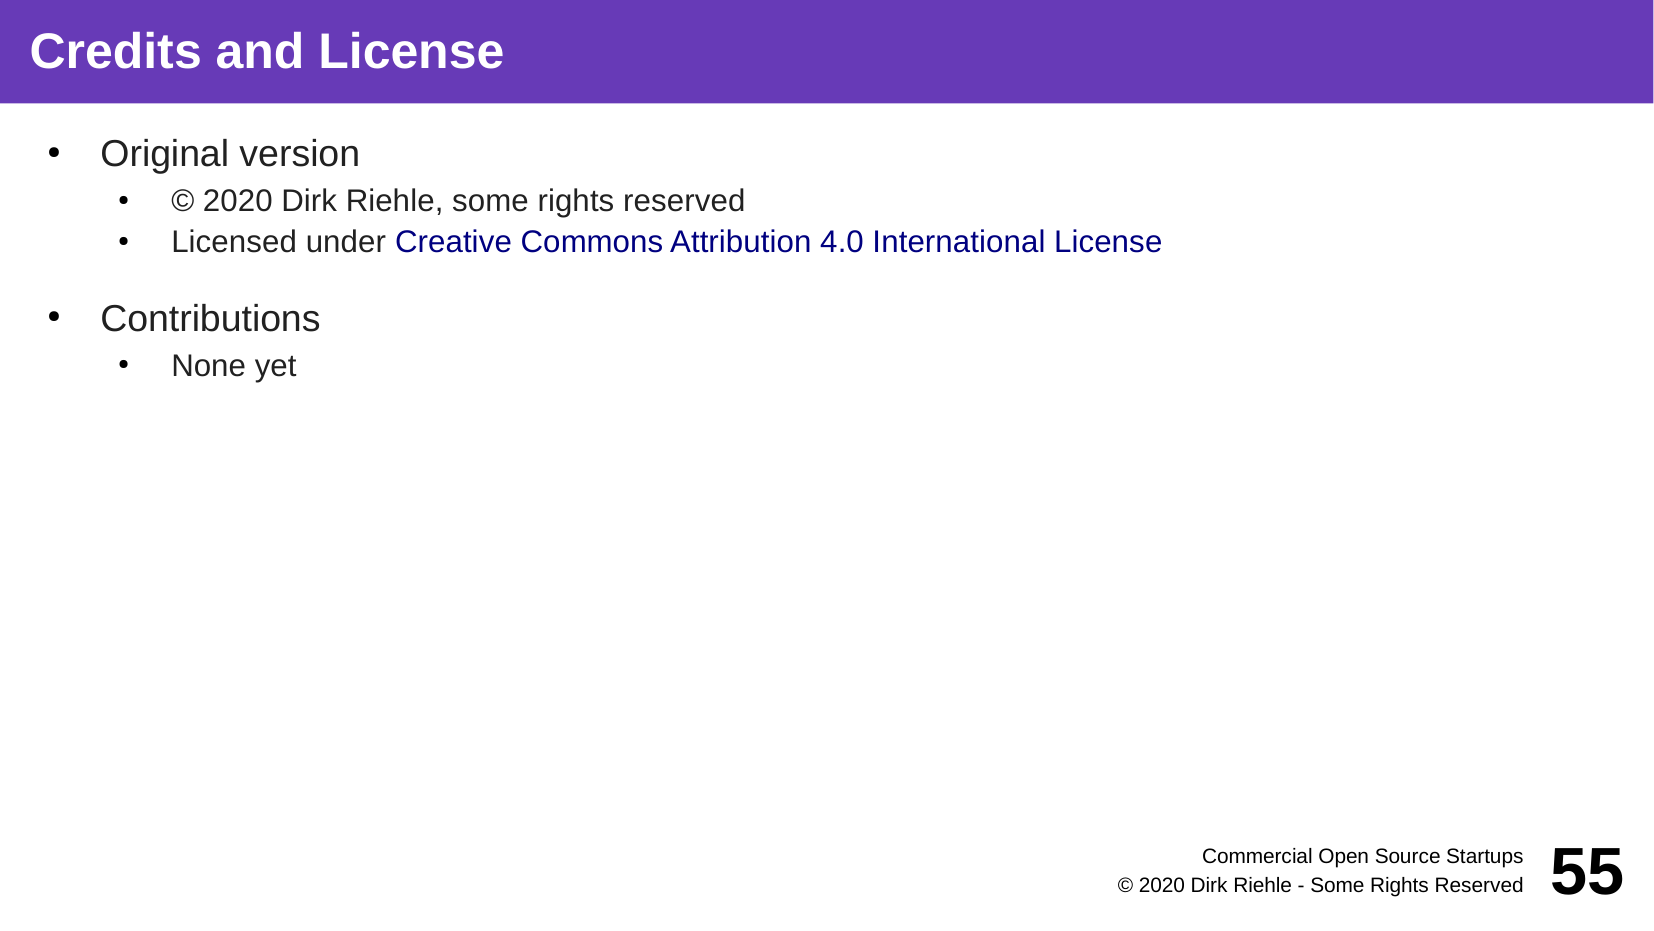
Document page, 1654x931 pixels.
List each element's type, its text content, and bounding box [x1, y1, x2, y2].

list Original version © 2020 Dirk Riehle, some rights reserved Licensed under Creative Commons Attribution 4.0 International License Contributions None yet [29, 132, 1625, 813]
title Credits and License [0, 0, 1654, 104]
